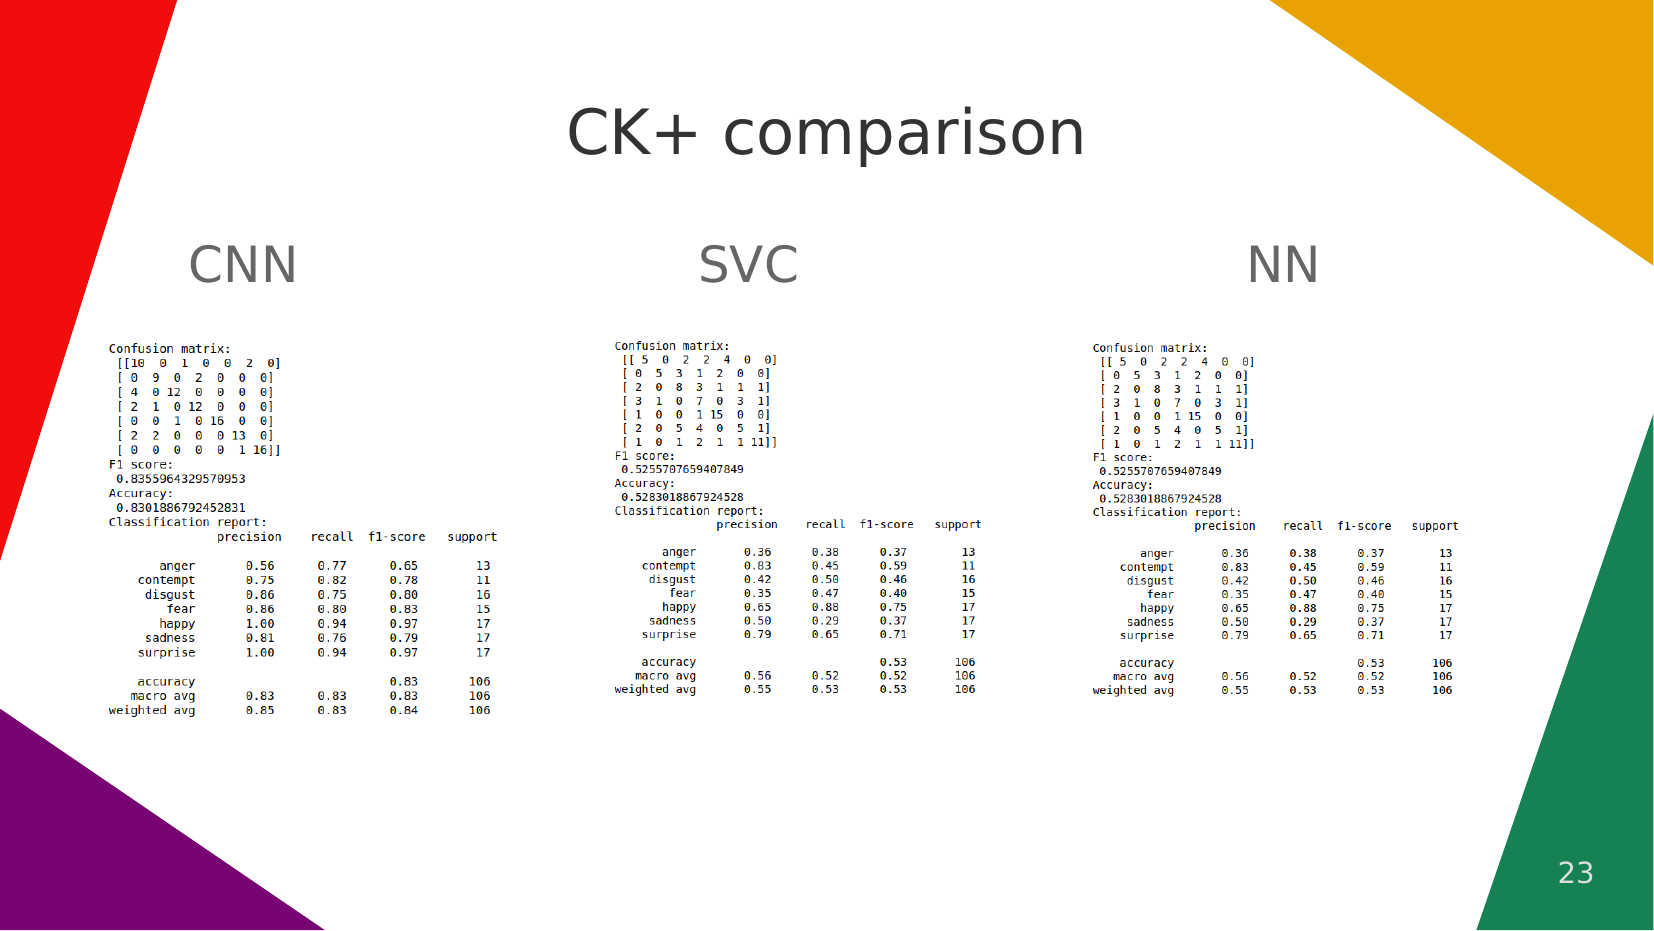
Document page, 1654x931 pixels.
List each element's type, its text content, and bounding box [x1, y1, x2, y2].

title CK+ comparison [118, 59, 1536, 207]
picture [1087, 337, 1499, 713]
list CNN SVC NN [118, 236, 1536, 827]
picture [600, 334, 1013, 713]
picture [97, 337, 526, 731]
